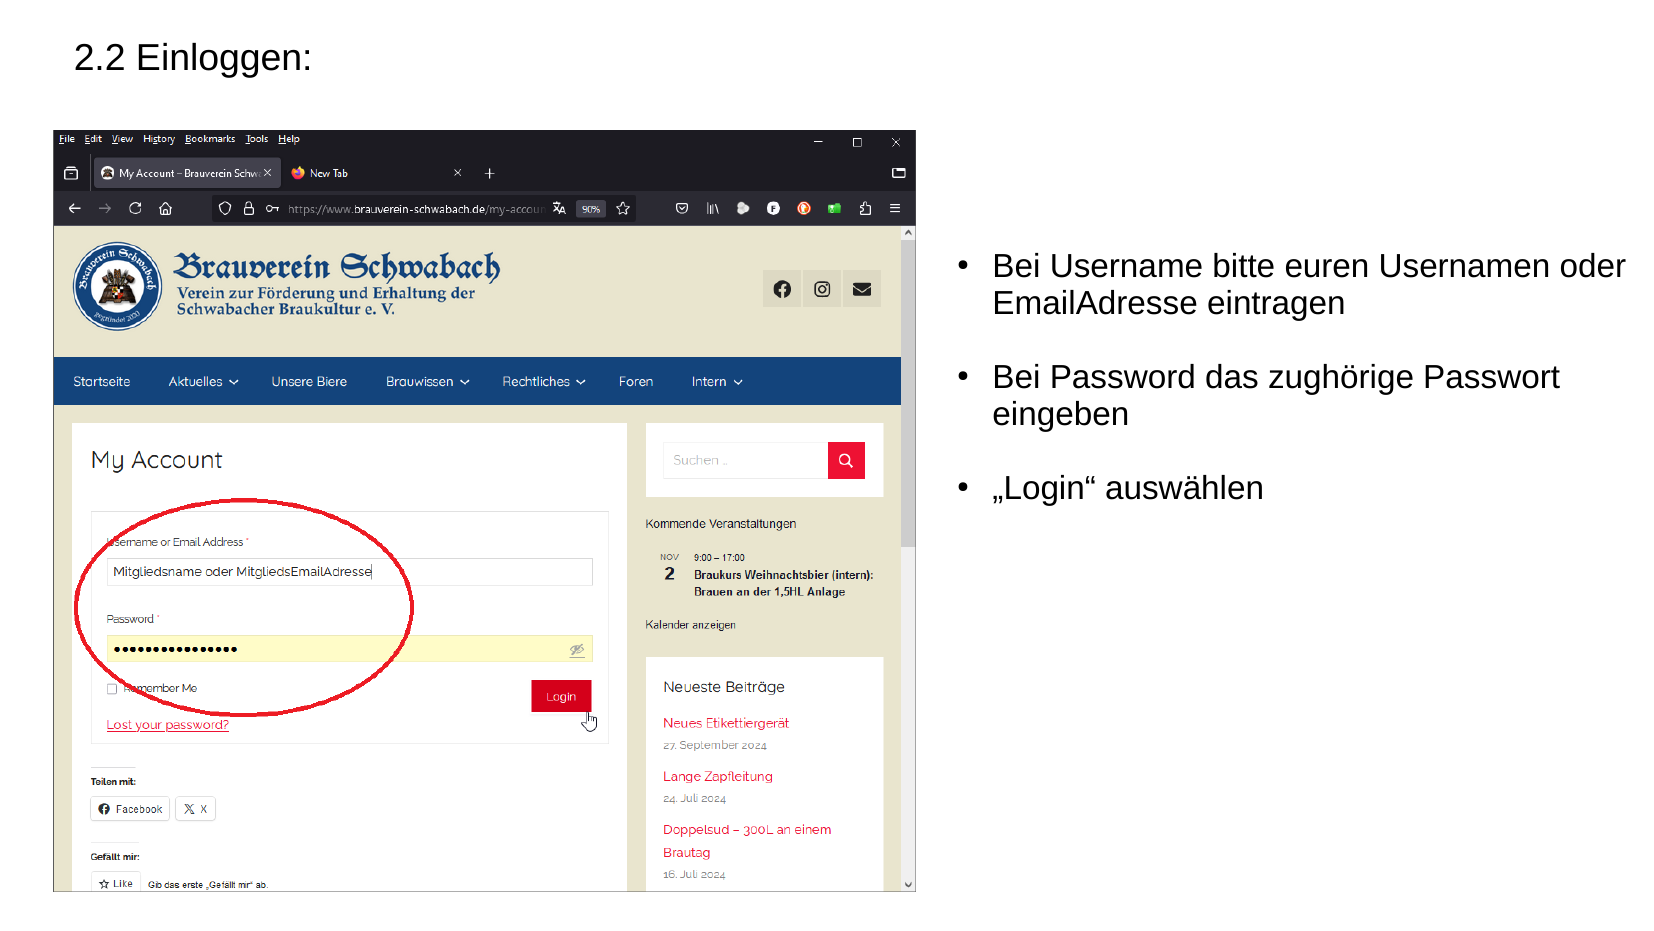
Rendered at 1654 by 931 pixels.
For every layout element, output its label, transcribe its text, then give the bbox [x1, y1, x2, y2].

text_box 2.2 Einloggen: [59, 29, 328, 87]
text_box Bei Username bitte euren Usernamen oder EmailAdresse eintragen Bei Password das zughörige Passwort eingeben „Login“ auswählen [942, 239, 1652, 890]
picture [53, 130, 916, 892]
